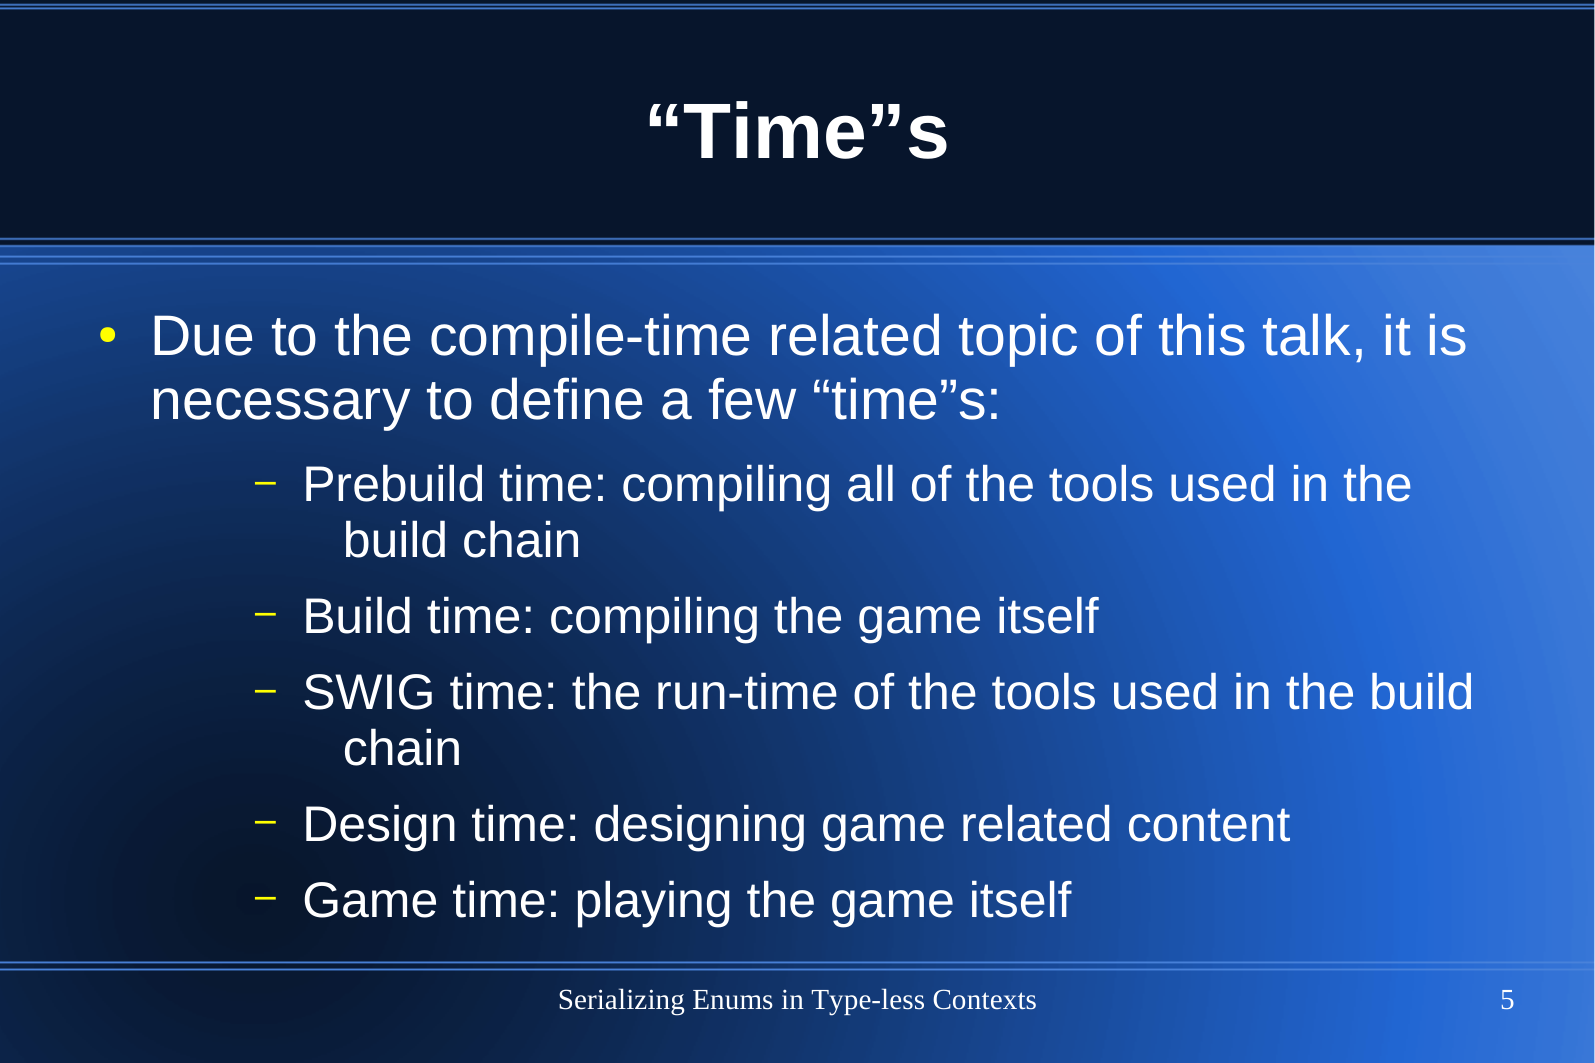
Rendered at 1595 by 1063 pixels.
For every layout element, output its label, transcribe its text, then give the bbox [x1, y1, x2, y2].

title “Time”s [79, 42, 1515, 220]
list Due to the compile-time related topic of this talk, it is necessary to define a few “time”s: Prebuild time: compiling all of the tools used in the build chain Build time: compiling the game itself SWIG time: the run-time of the tools used in the build chain Design time: designing game related content Game time: playing the game itself [79, 304, 1515, 928]
picture [0, 0, 1595, 1063]
